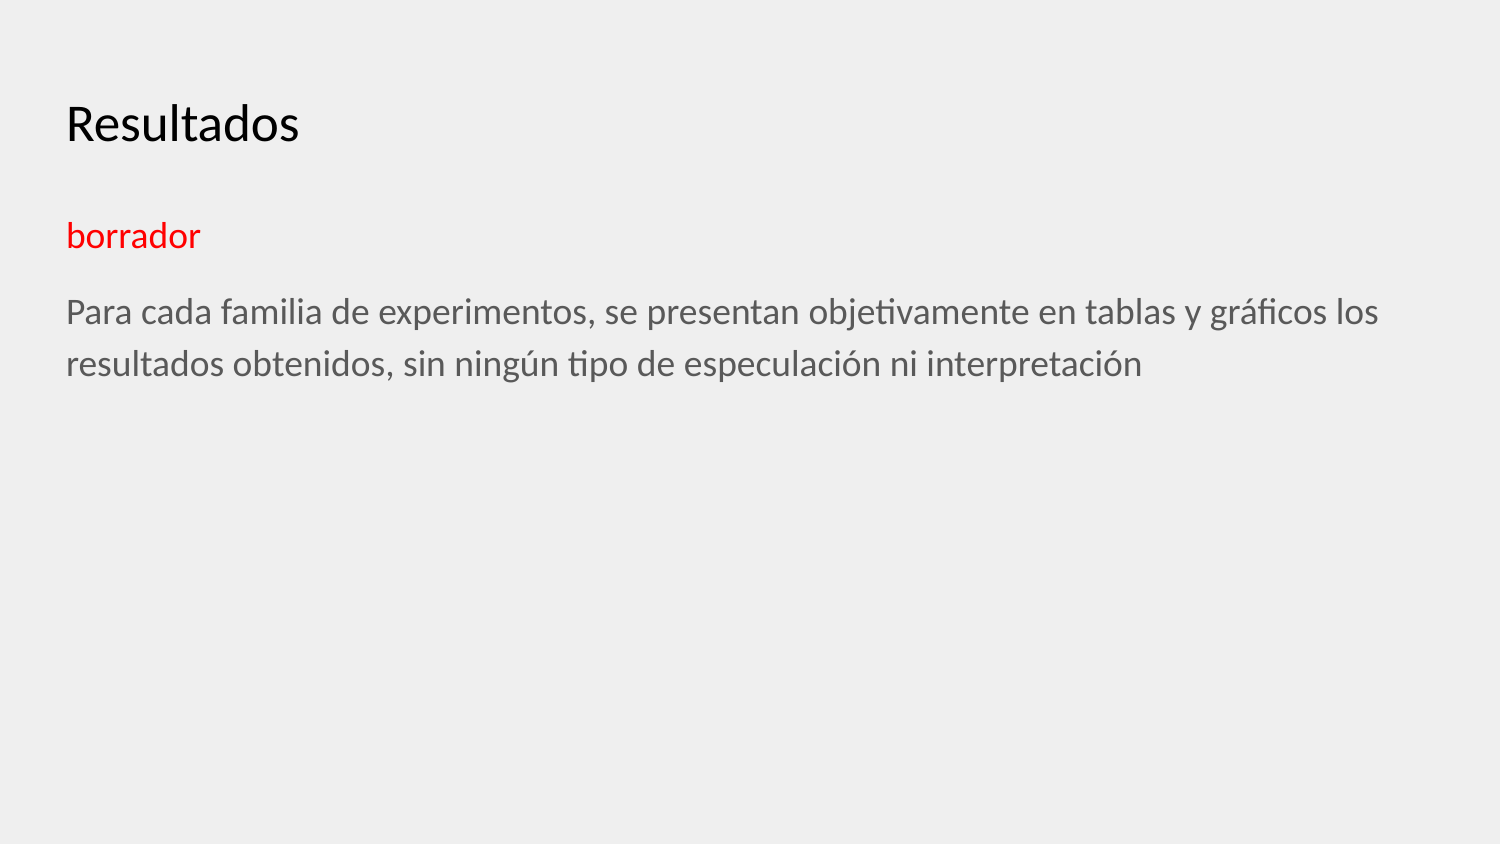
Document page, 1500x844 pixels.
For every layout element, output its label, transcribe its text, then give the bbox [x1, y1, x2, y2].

list borrador Para cada familia de experimentos, se presentan objetivamente en tablas y gráficos los resultados obtenidos, sin ningún tipo de especulación ni interpretación [51, 189, 1449, 750]
title Resultados [51, 72, 1449, 167]
